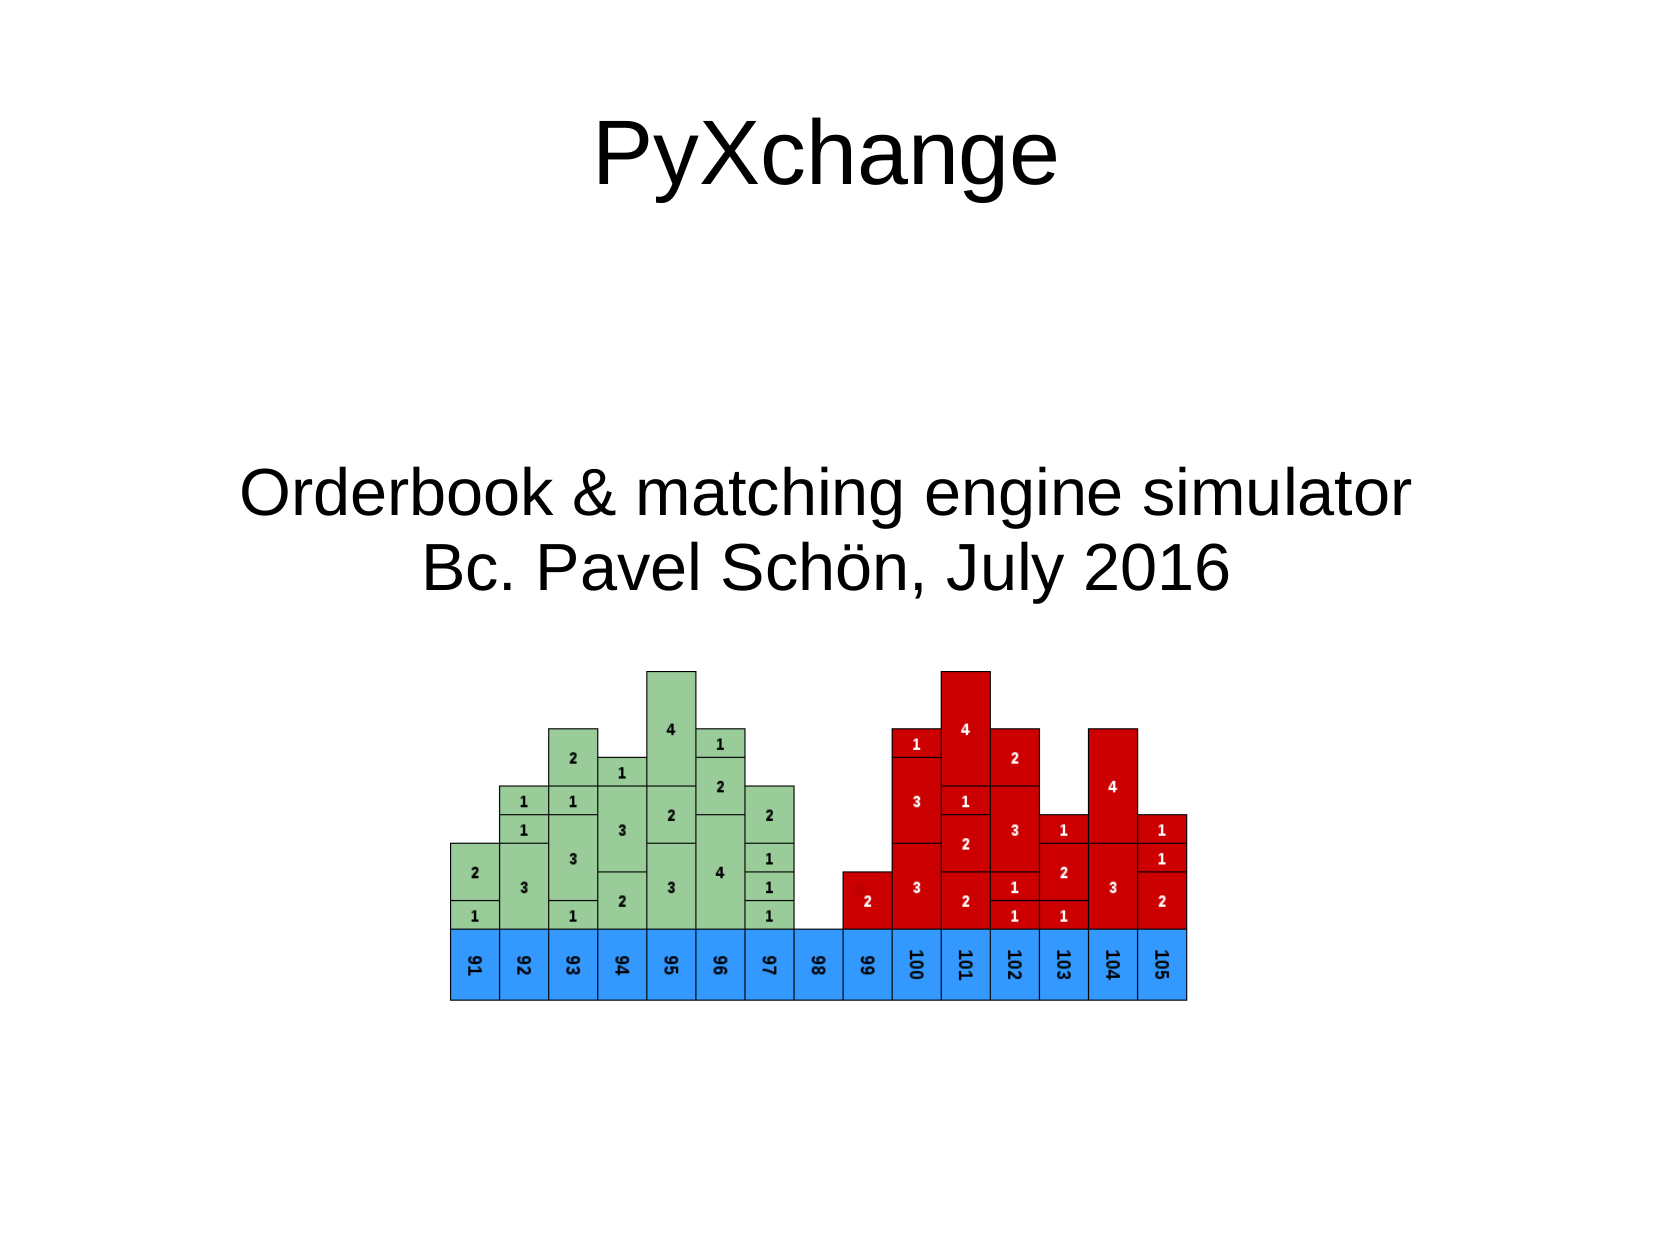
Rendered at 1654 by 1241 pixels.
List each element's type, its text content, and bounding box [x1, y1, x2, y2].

subtitle Orderbook & matching engine simulator Bc. Pavel Schön, July 2016 [82, 49, 1571, 1010]
picture [450, 671, 1201, 1010]
